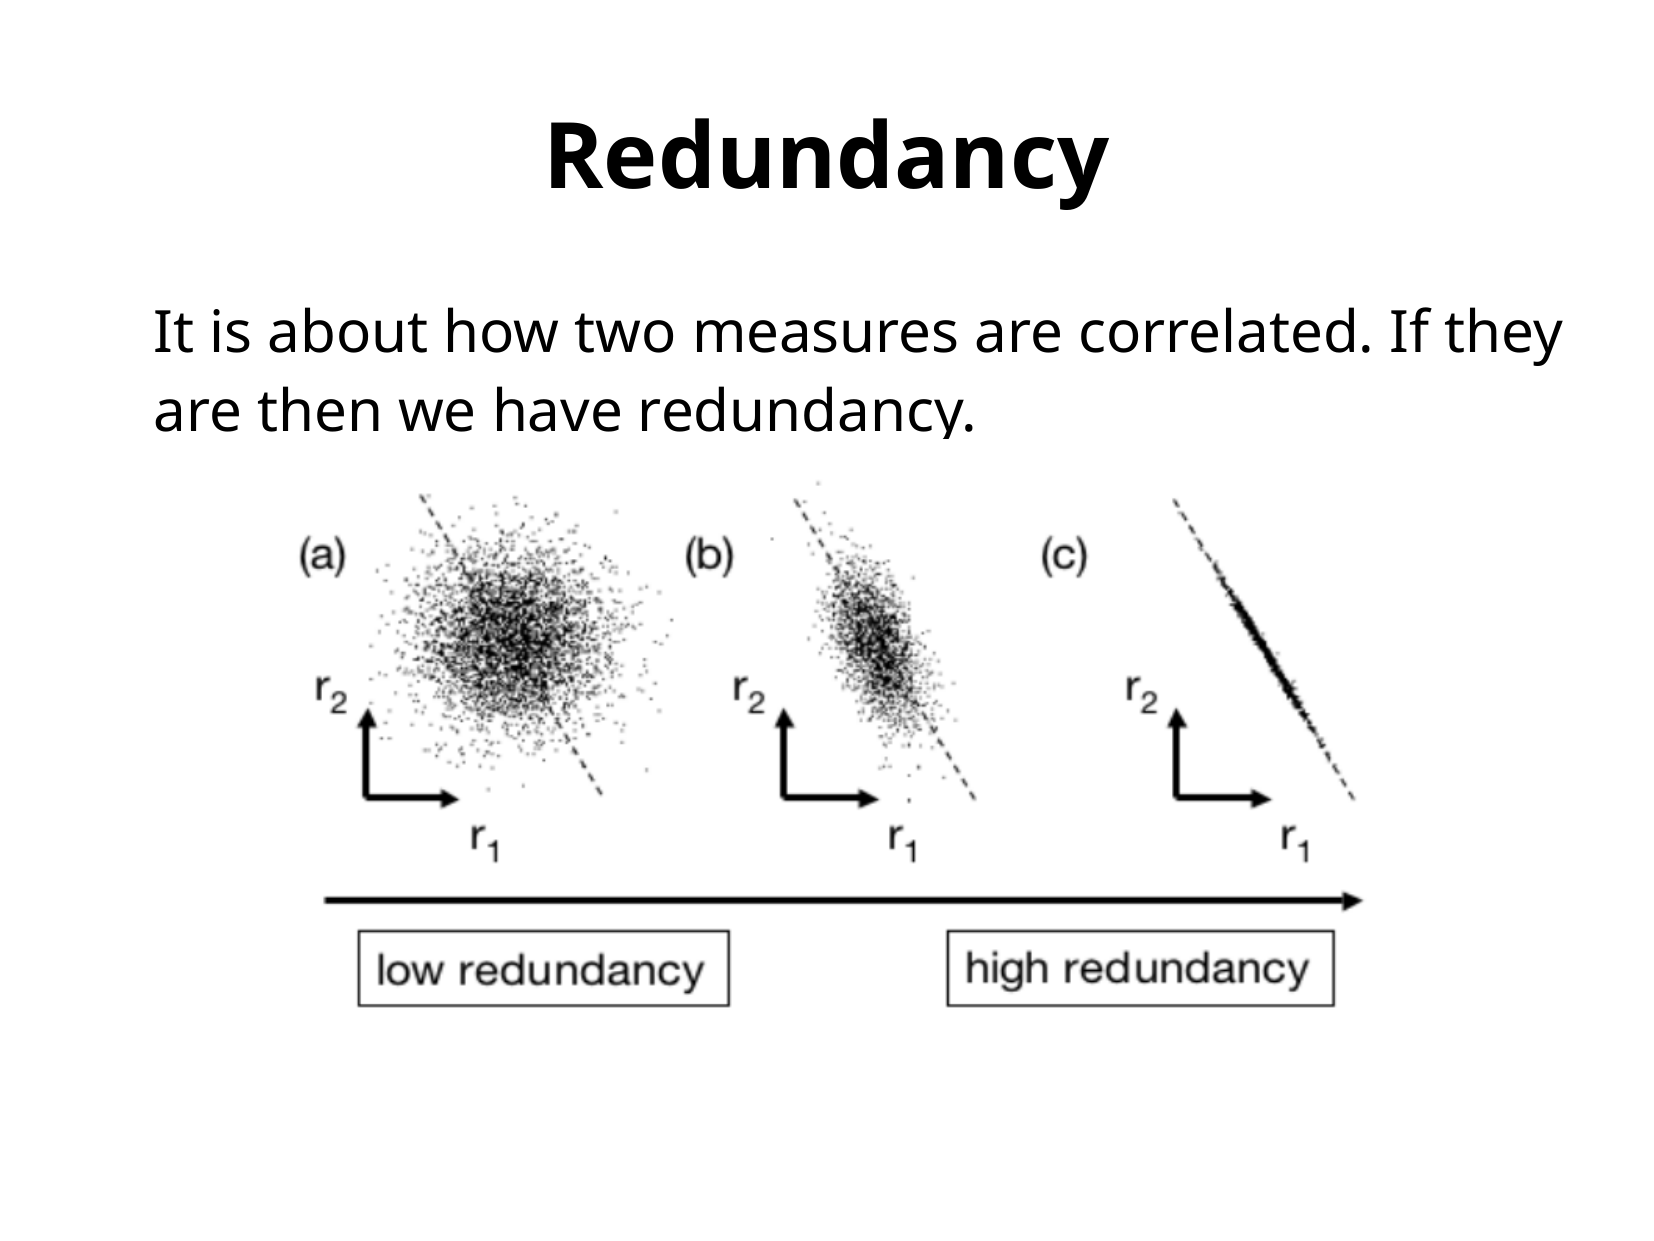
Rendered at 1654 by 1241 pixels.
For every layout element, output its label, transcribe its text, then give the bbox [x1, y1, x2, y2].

title Redundancy [82, 49, 1571, 257]
picture [236, 439, 1418, 1042]
list It is about how two measures are correlated. If they are then we have redundancy. [82, 290, 1571, 1010]
